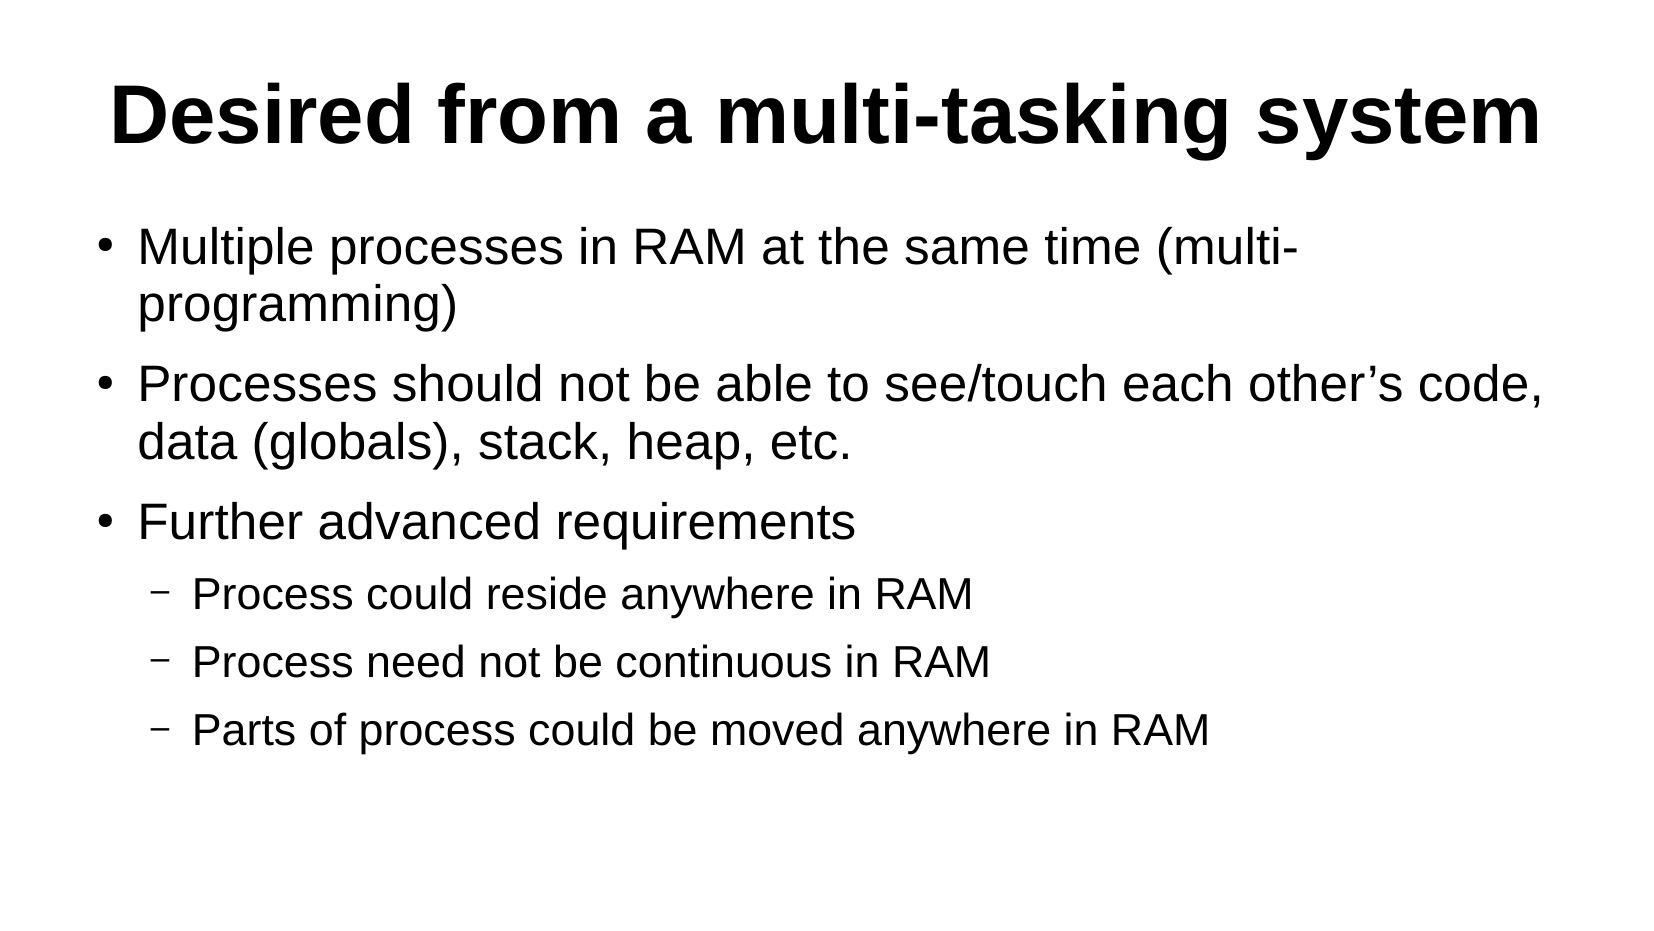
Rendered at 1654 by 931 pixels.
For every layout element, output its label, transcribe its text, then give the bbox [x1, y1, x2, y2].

list Multiple processes in RAM at the same time (multi-programming) Processes should not be able to see/touch each other’s code, data (globals), stack, heap, etc. Further advanced requirements Process could reside anywhere in RAM Process need not be continuous in RAM Parts of process could be moved anywhere in RAM [82, 217, 1571, 758]
title Desired from a multi-tasking system [82, 37, 1571, 193]
